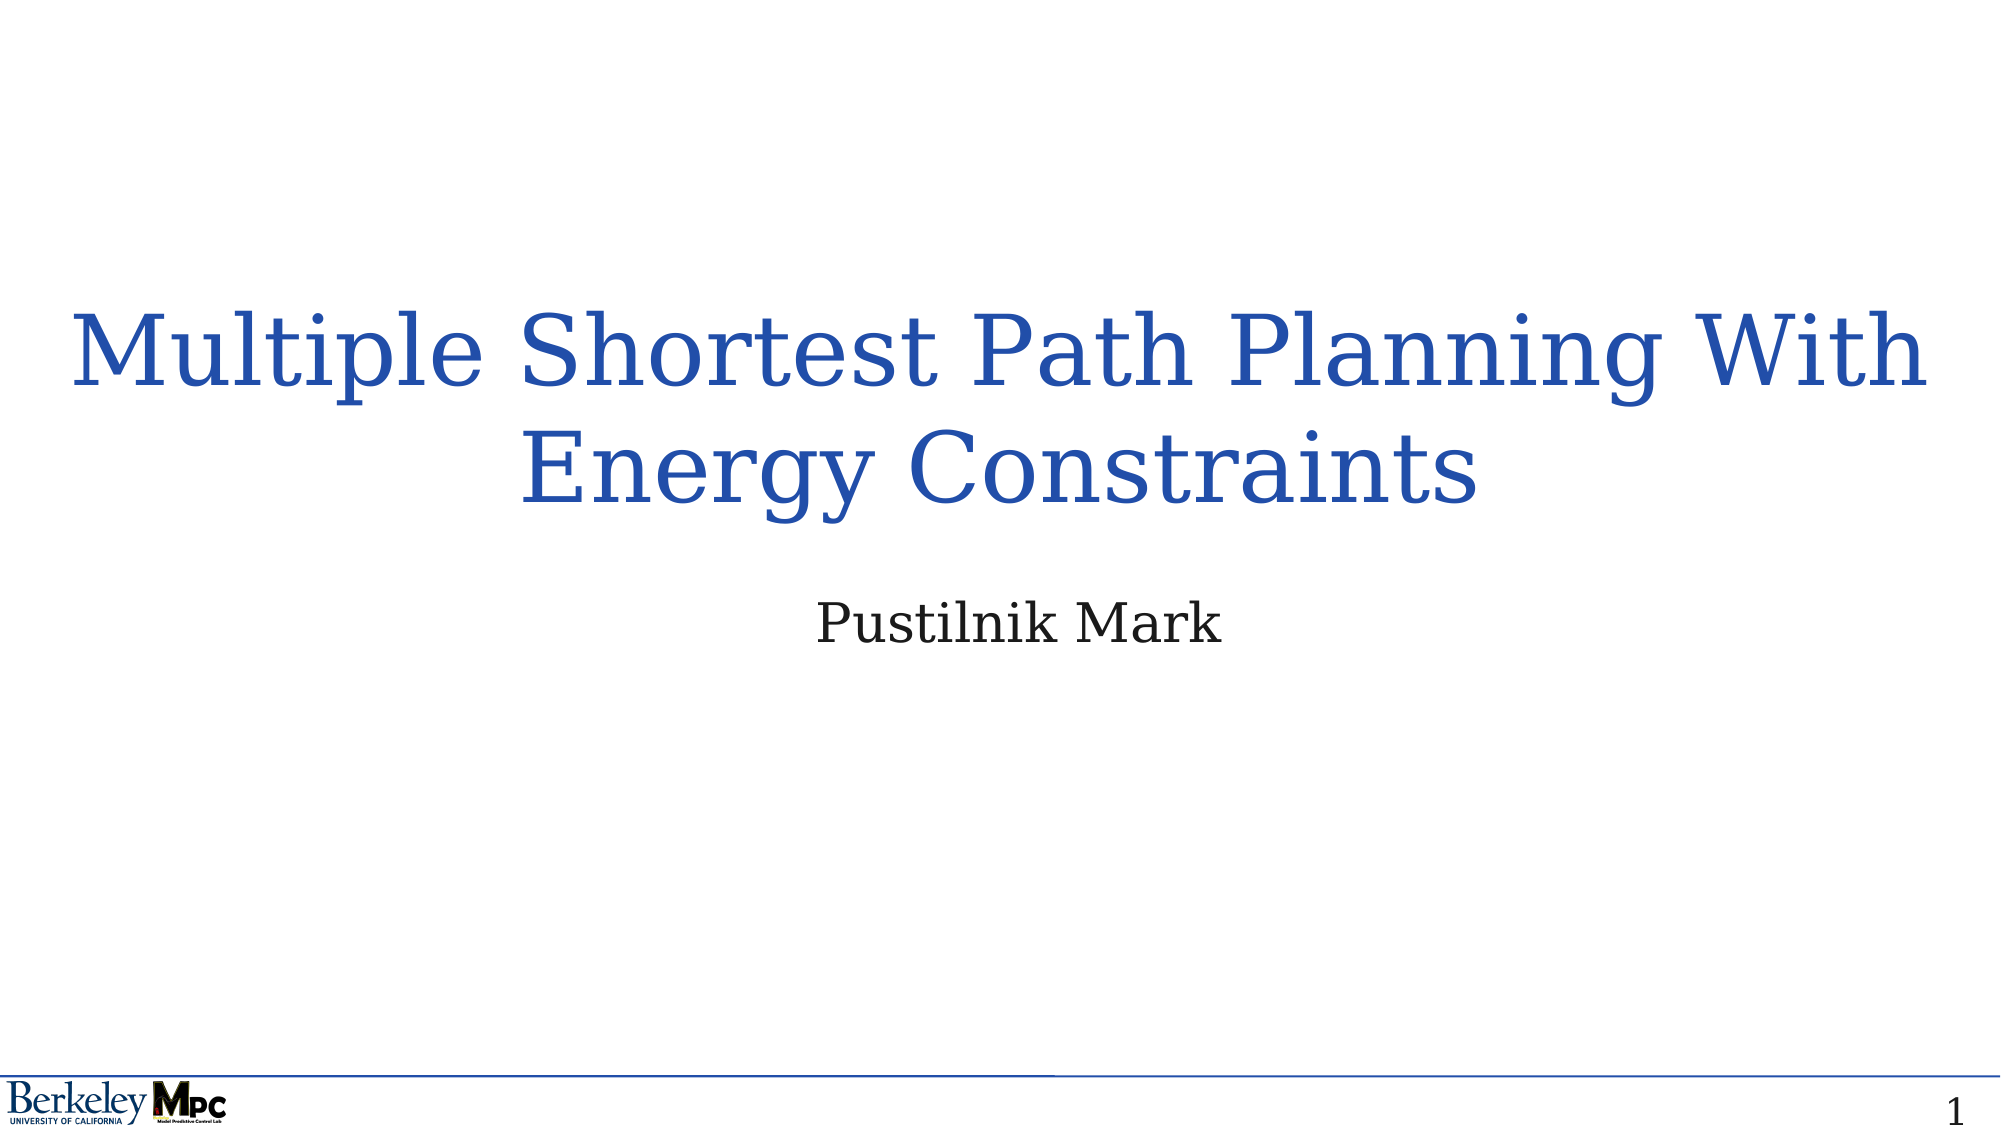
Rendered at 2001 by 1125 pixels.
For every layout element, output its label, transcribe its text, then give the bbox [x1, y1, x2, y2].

title Multiple Shortest Path Planning With Energy Constraints [39, 286, 1961, 523]
list Pustilnik Mark [302, 562, 1698, 679]
picture [0, 1072, 226, 1125]
